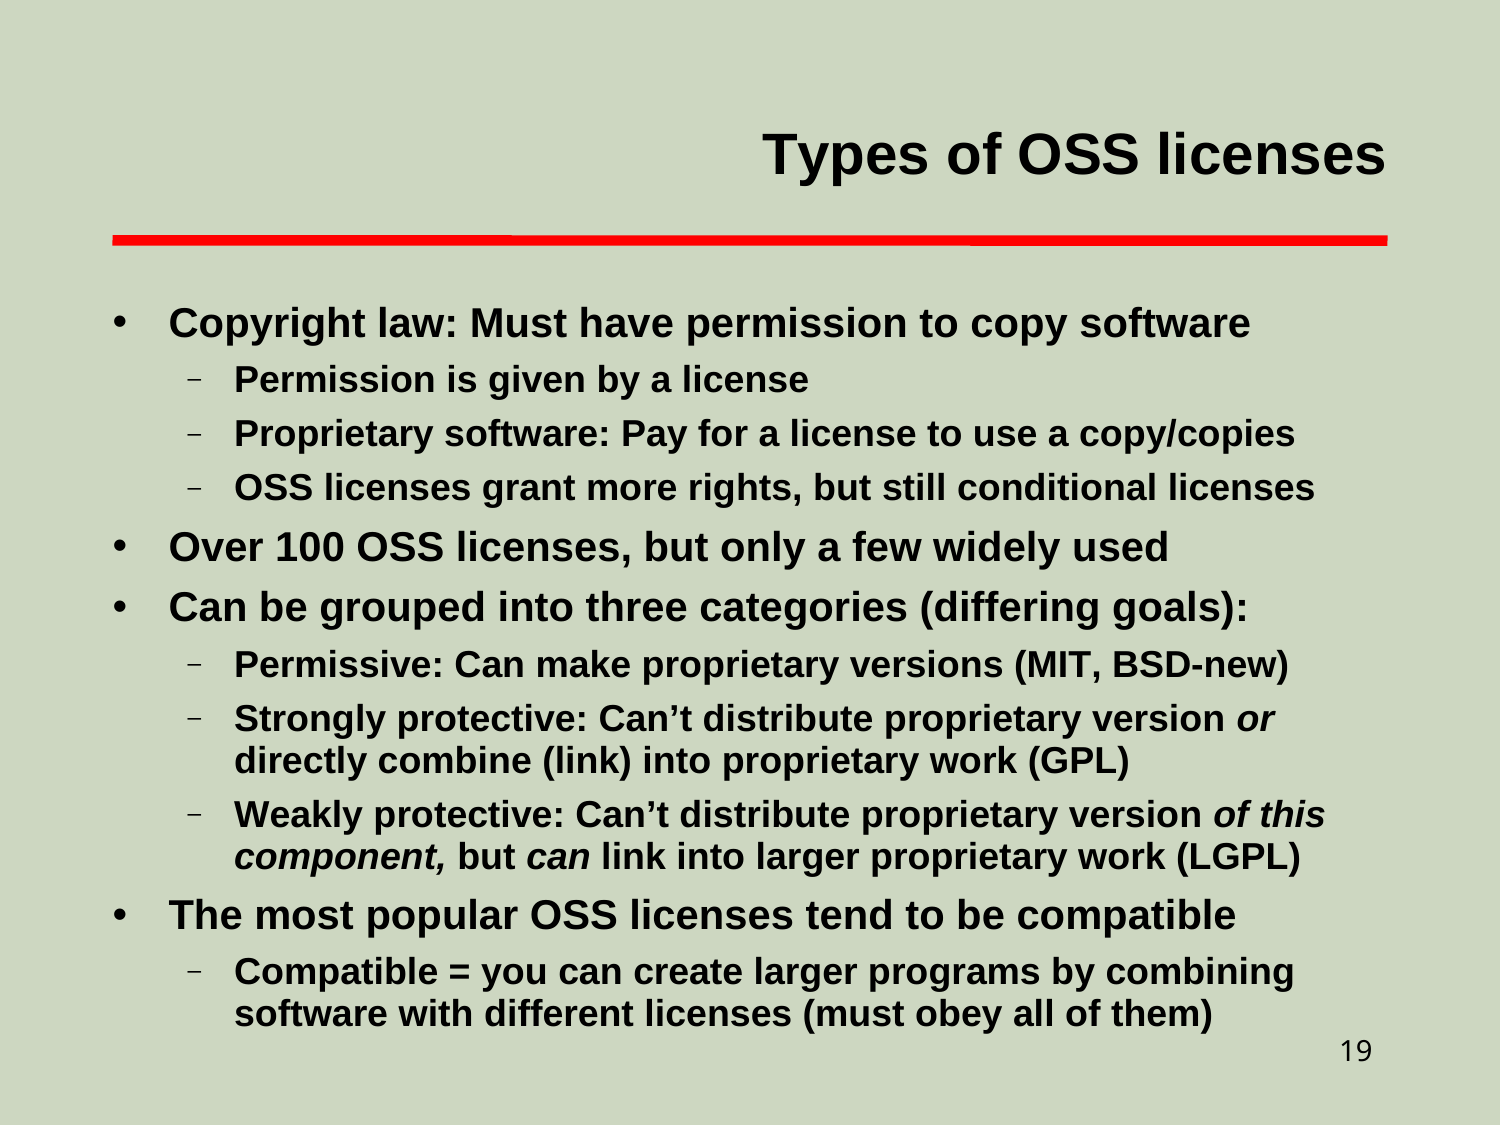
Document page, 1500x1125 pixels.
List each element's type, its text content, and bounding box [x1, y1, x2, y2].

title Types of OSS licenses [337, 93, 1388, 217]
list Copyright law: Must have permission to copy software Permission is given by a license Proprietary software: Pay for a license to use a copy/copies OSS licenses grant more rights, but still conditional licenses Over 100 OSS licenses, but only a few widely used Can be grouped into three categories (differing goals): Permissive: Can make proprietary versions (MIT, BSD-new) Strongly protective: Can’t distribute proprietary version or directly combine (link) into proprietary work (GPL) Weakly protective: Can’t distribute proprietary version of this component, but can link into larger proprietary work (LGPL) The most popular OSS licenses tend to be compatible Compatible = you can create larger programs by combining software with different licenses (must obey all of them) [112, 299, 1388, 1084]
